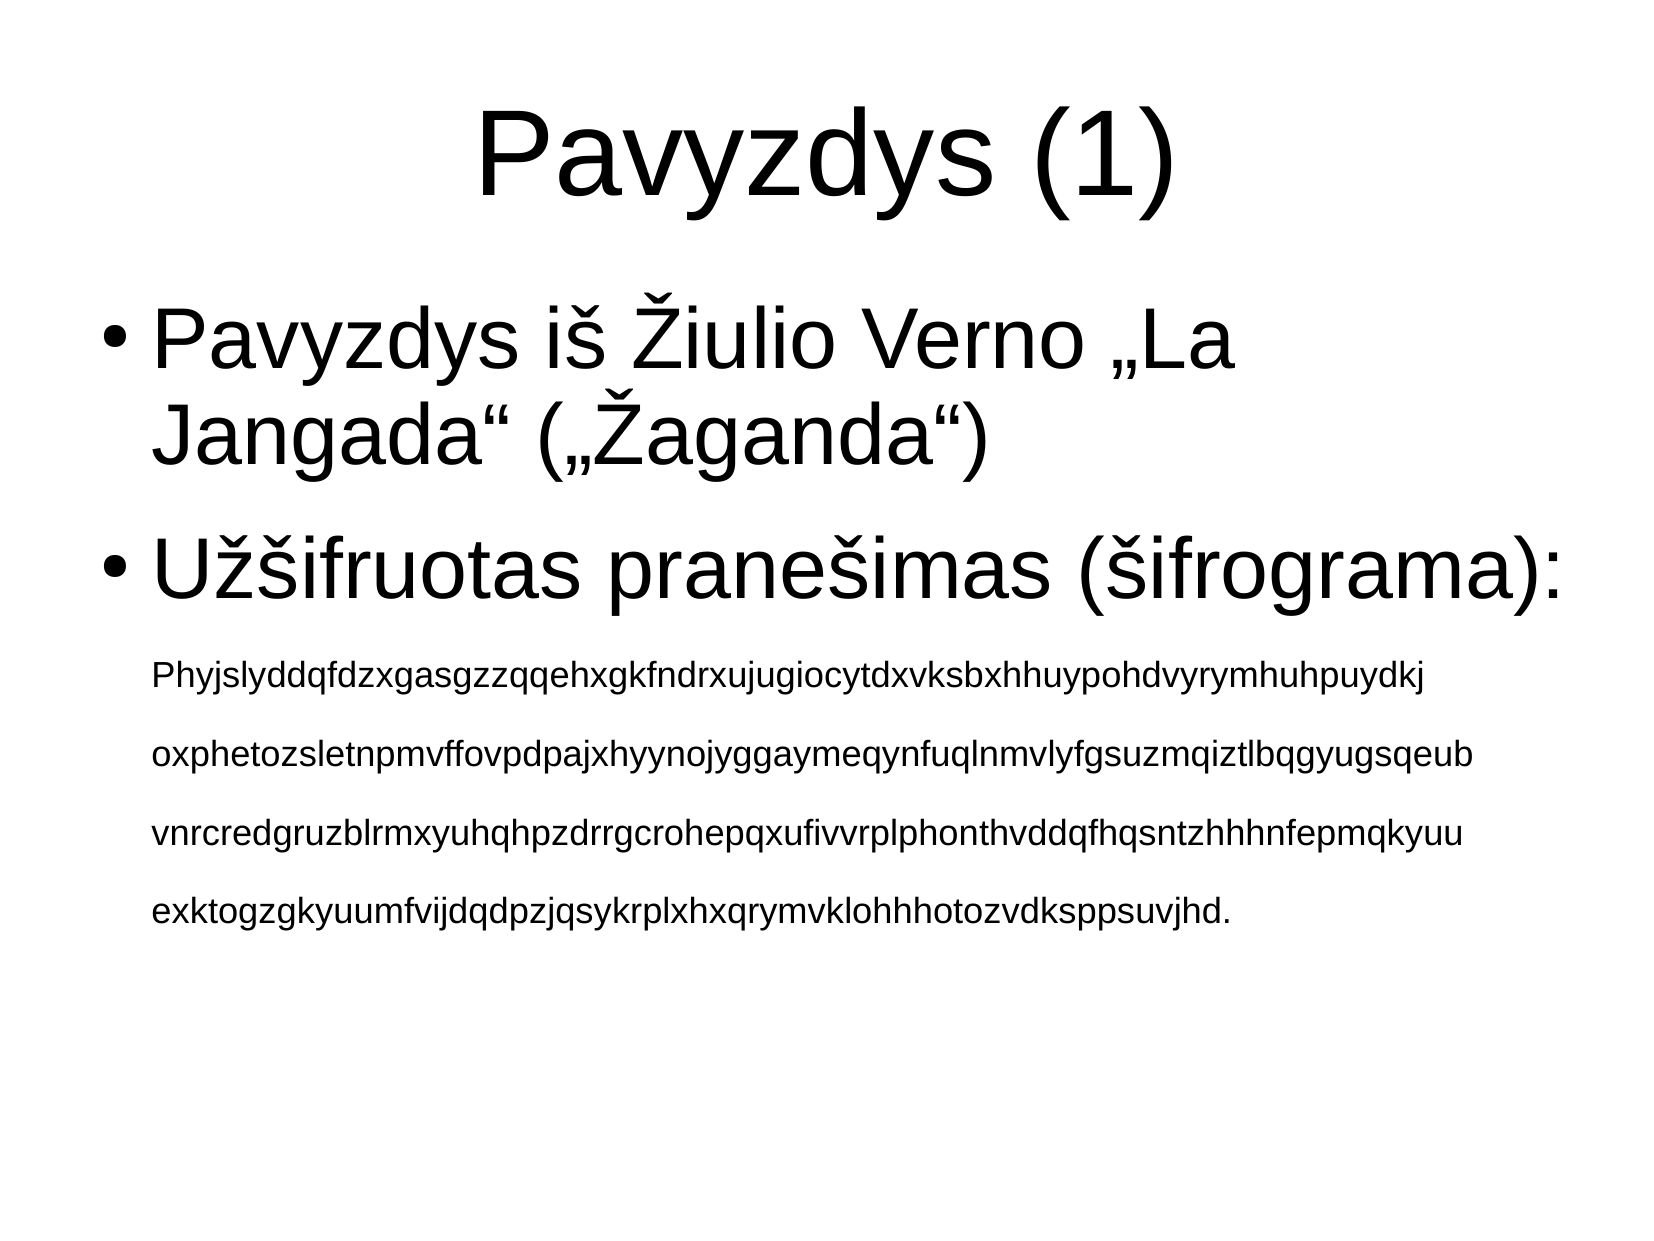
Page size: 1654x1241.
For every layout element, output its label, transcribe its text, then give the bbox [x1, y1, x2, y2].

list Pavyzdys iš Žiulio Verno „La Jangada“ („Žaganda“) Užšifruotas pranešimas (šifrograma): Phyjslyddqfdzxgasgzzqqehxgkfndrxujugiocytdxvksbxhhuypohdvyrymhuhpuydkj oxphetozsletnpmvffovpdpajxhyynojyggaymeqynfuqlnmvlyfgsuzmqiztlbqgyugsqeub vnrcredgruzblrmxyuhqhpzdrrgcrohepqxufivvrplphonthvddqfhqsntzhhhnfepmqkyuu exktogzgkyuumfvijdqdpzjqsykrplxhxqrymvklohhhotozvdksppsuvjhd. [82, 290, 1571, 1010]
title Pavyzdys (1) [82, 49, 1571, 257]
